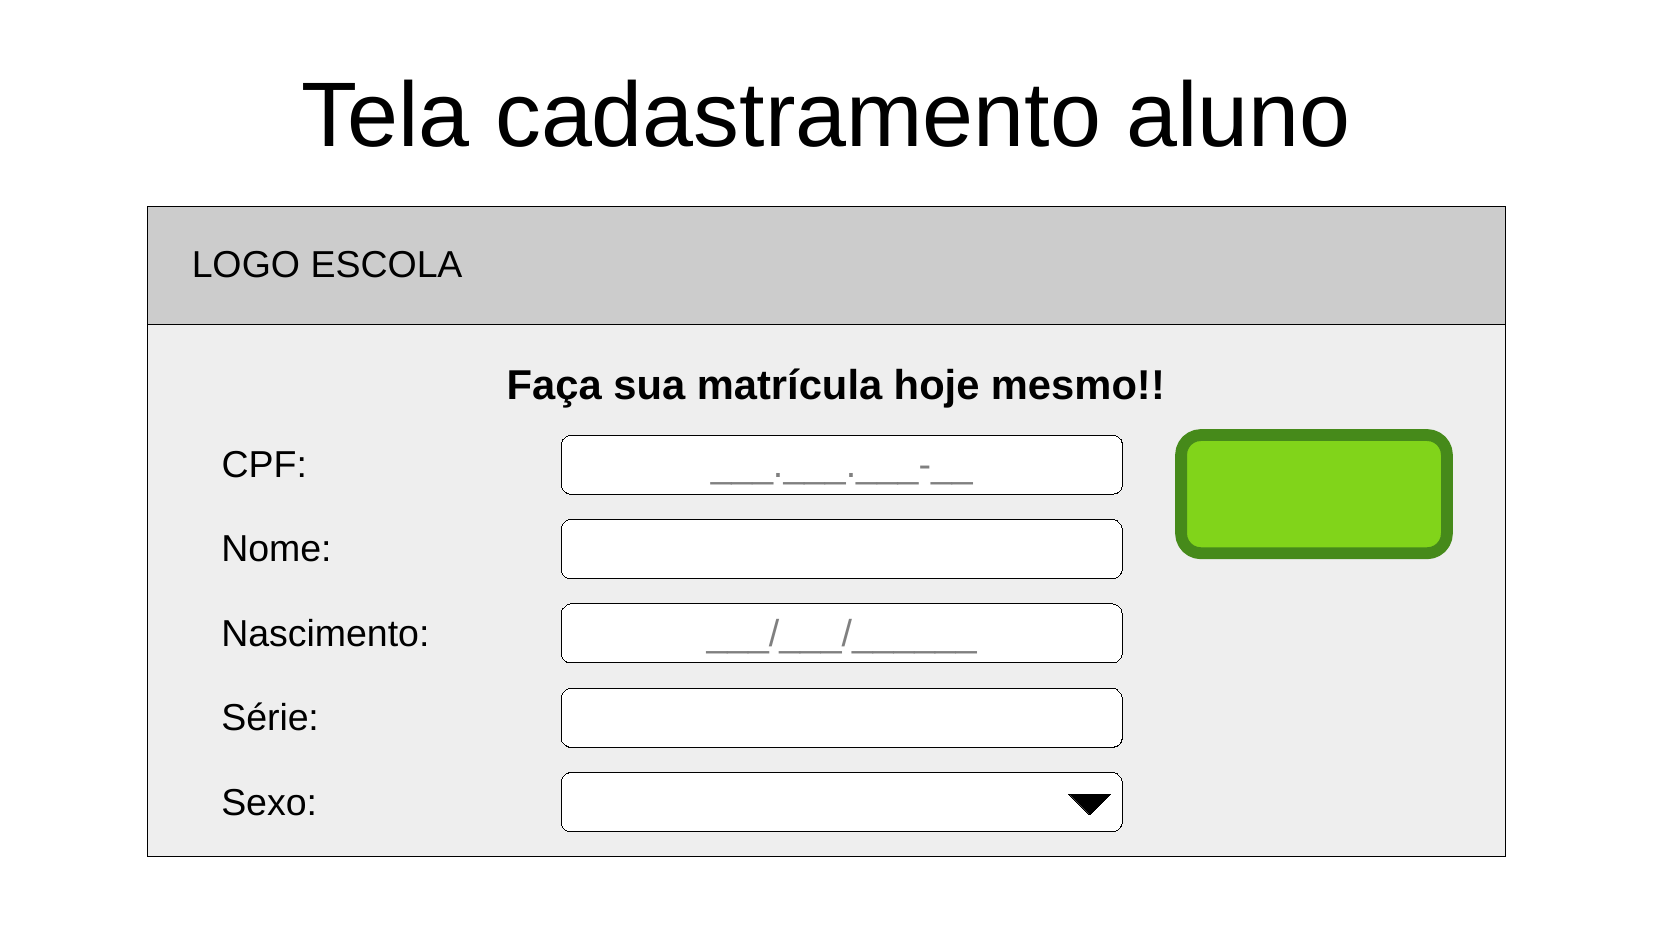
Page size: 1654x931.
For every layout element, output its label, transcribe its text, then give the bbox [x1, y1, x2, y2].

text_box Sexo: [206, 773, 562, 831]
text_box ___.___.___-__ [561, 435, 1123, 495]
text_box Faça sua matrícula hoje mesmo!! [442, 354, 1241, 416]
text_box LOGO ESCOLA [177, 236, 502, 294]
text_box Série: [206, 689, 562, 747]
text_box Nascimento: [206, 604, 562, 662]
title Tela cadastramento aluno [82, 37, 1571, 193]
text_box ___/___/______ [561, 603, 1123, 663]
text_box CPF: [206, 436, 562, 493]
text_box Nome: [206, 520, 562, 578]
text_box [147, 206, 1506, 857]
